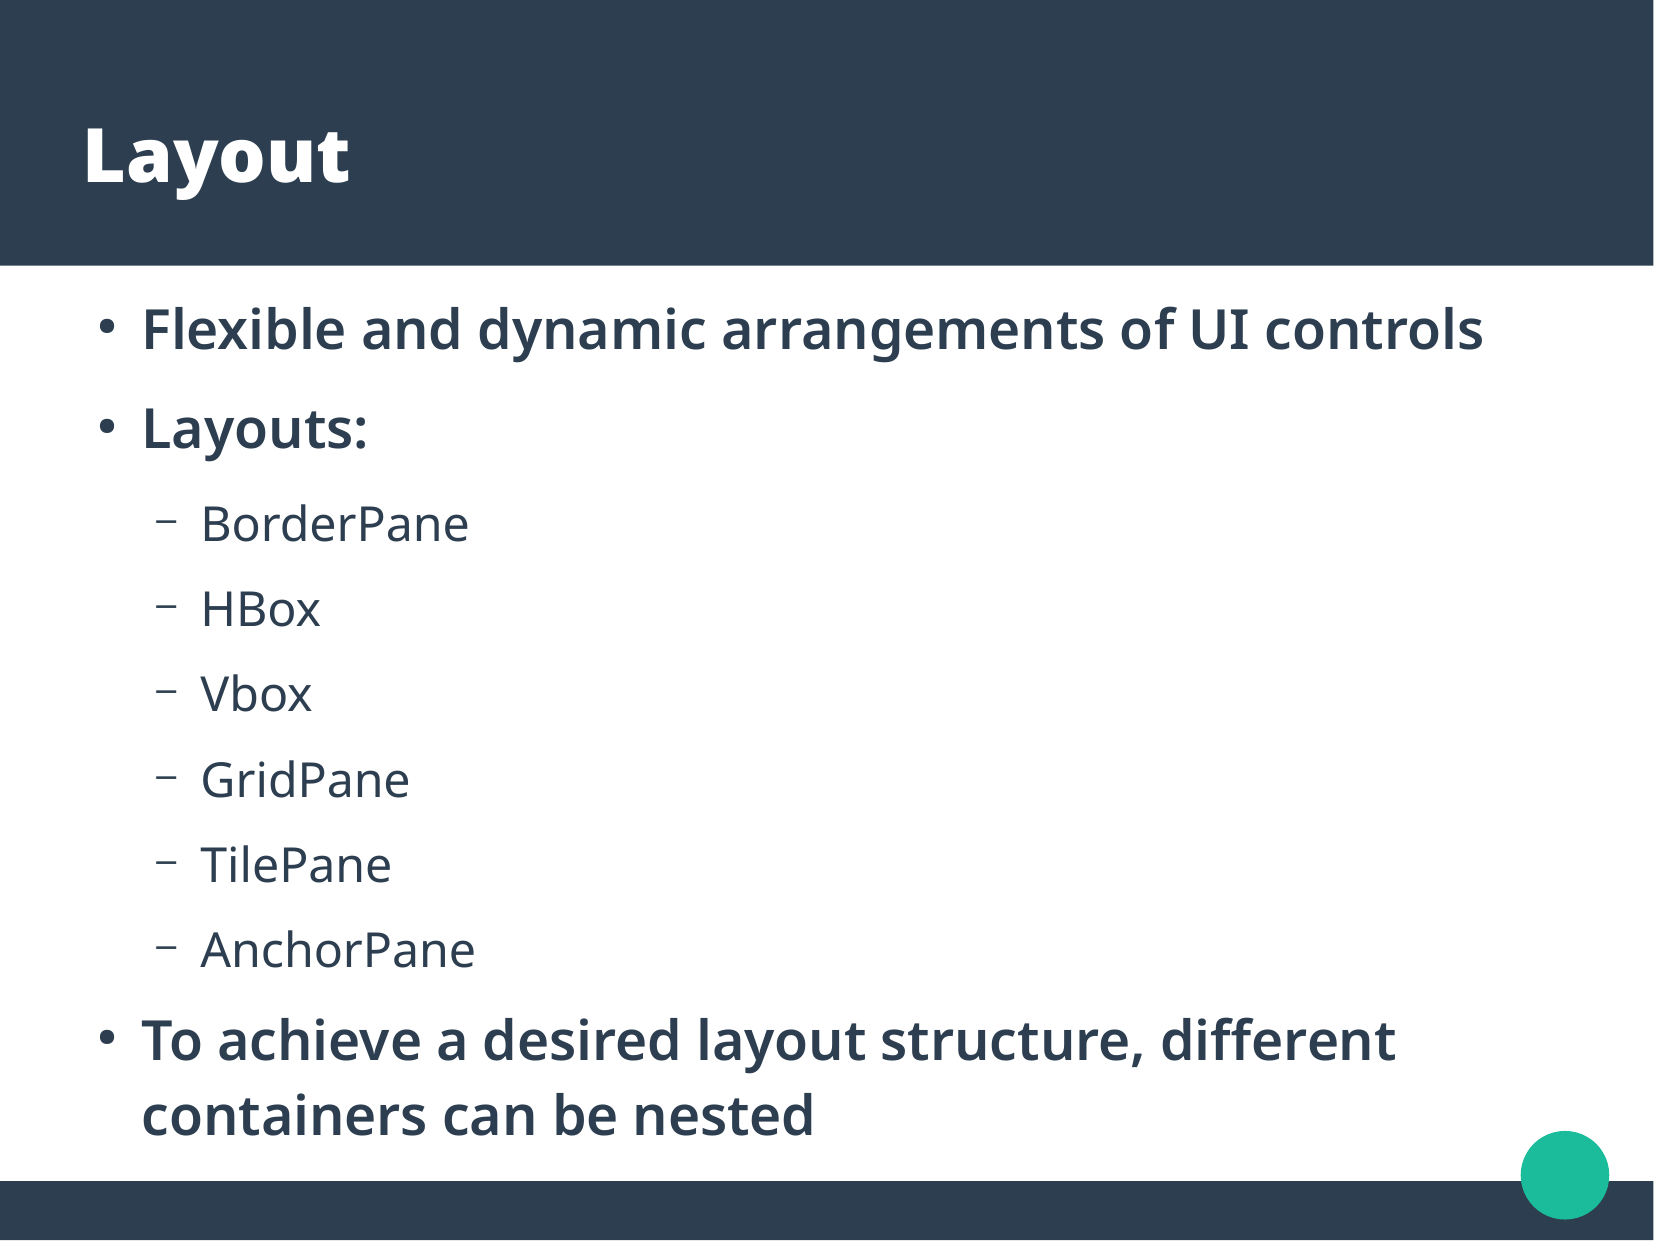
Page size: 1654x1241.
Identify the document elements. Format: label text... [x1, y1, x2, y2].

list Flexible and dynamic arrangements of UI controls Layouts: BorderPane HBox Vbox GridPane TilePane AnchorPane To achieve a desired layout structure, different containers can be nested [82, 290, 1571, 1158]
title Layout [82, 49, 1571, 257]
